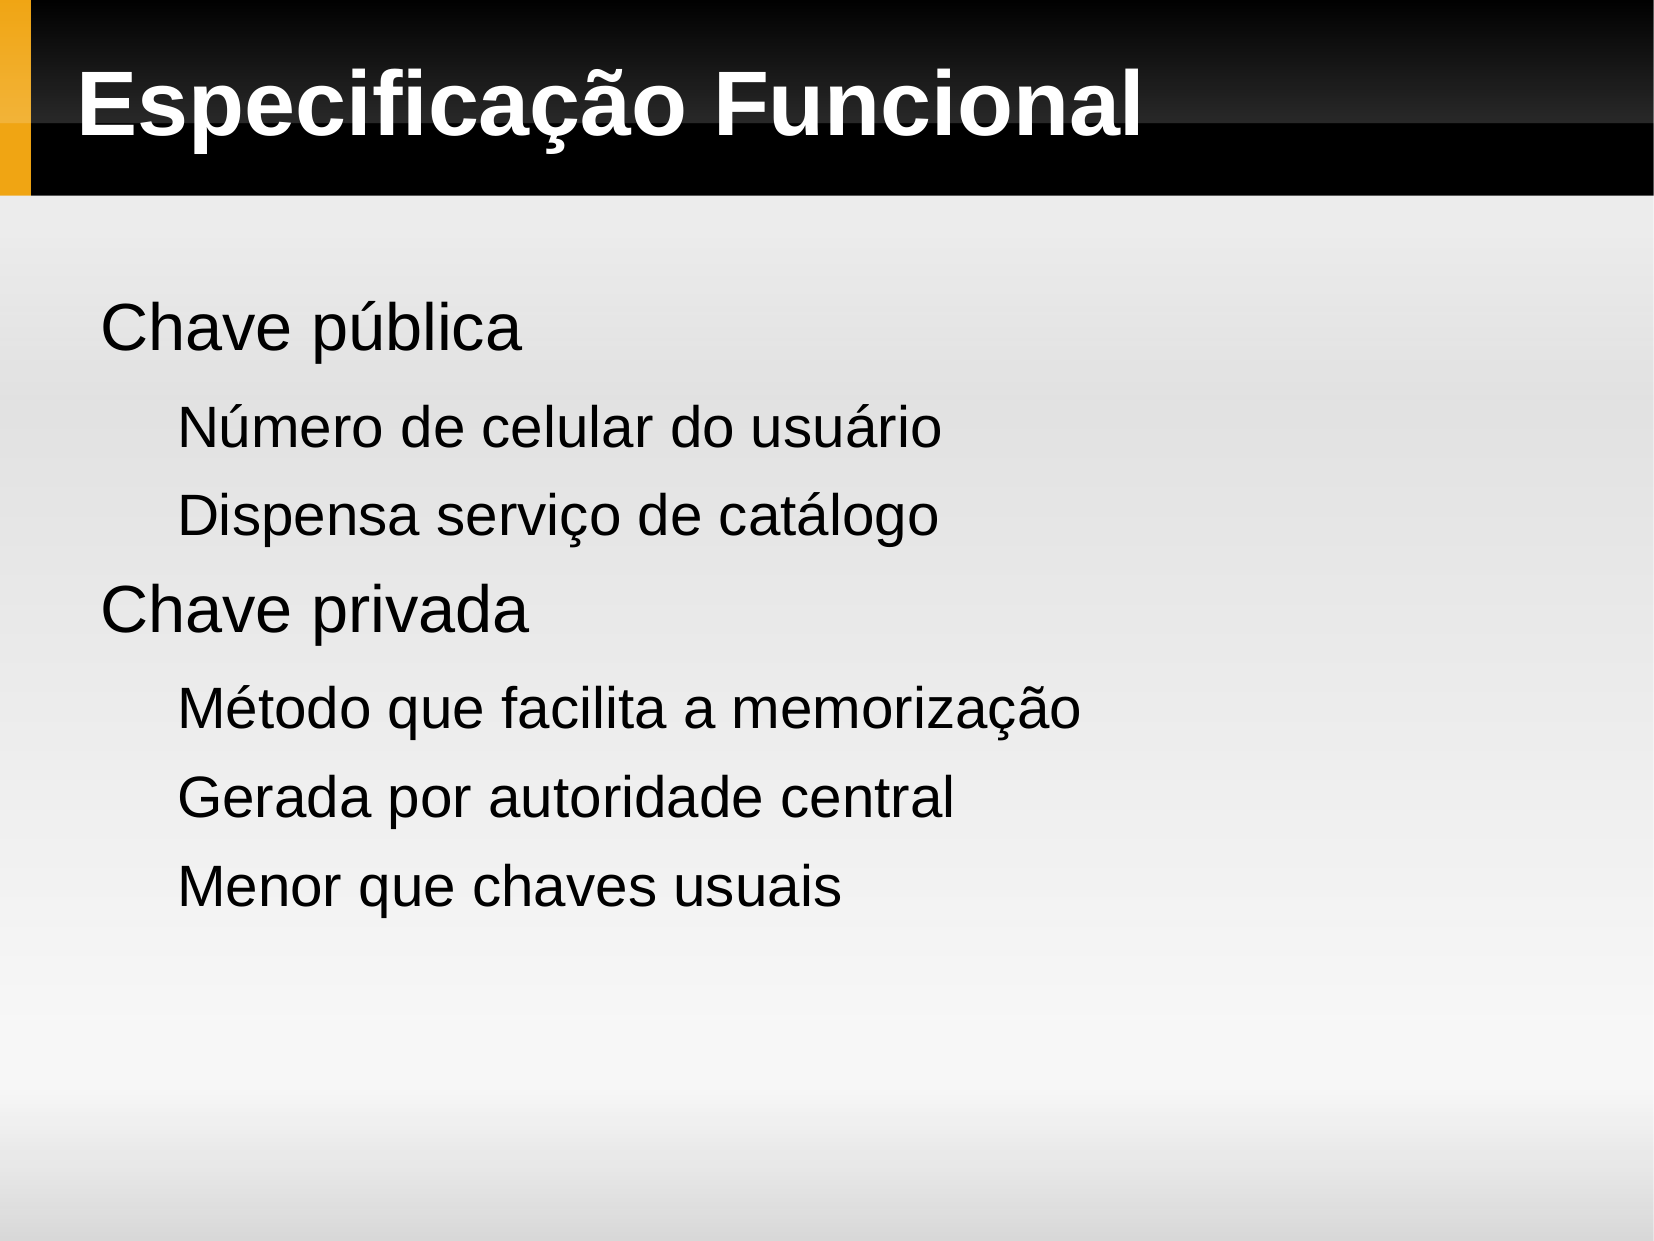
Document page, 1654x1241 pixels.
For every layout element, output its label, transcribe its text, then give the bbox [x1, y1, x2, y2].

picture [0, 0, 1654, 1241]
list Chave pública Número de celular do usuário Dispensa serviço de catálogo Chave privada Método que facilita a memorização Gerada por autoridade central Menor que chaves usuais [82, 290, 1571, 1094]
title Especificação Funcional [76, 7, 1565, 200]
